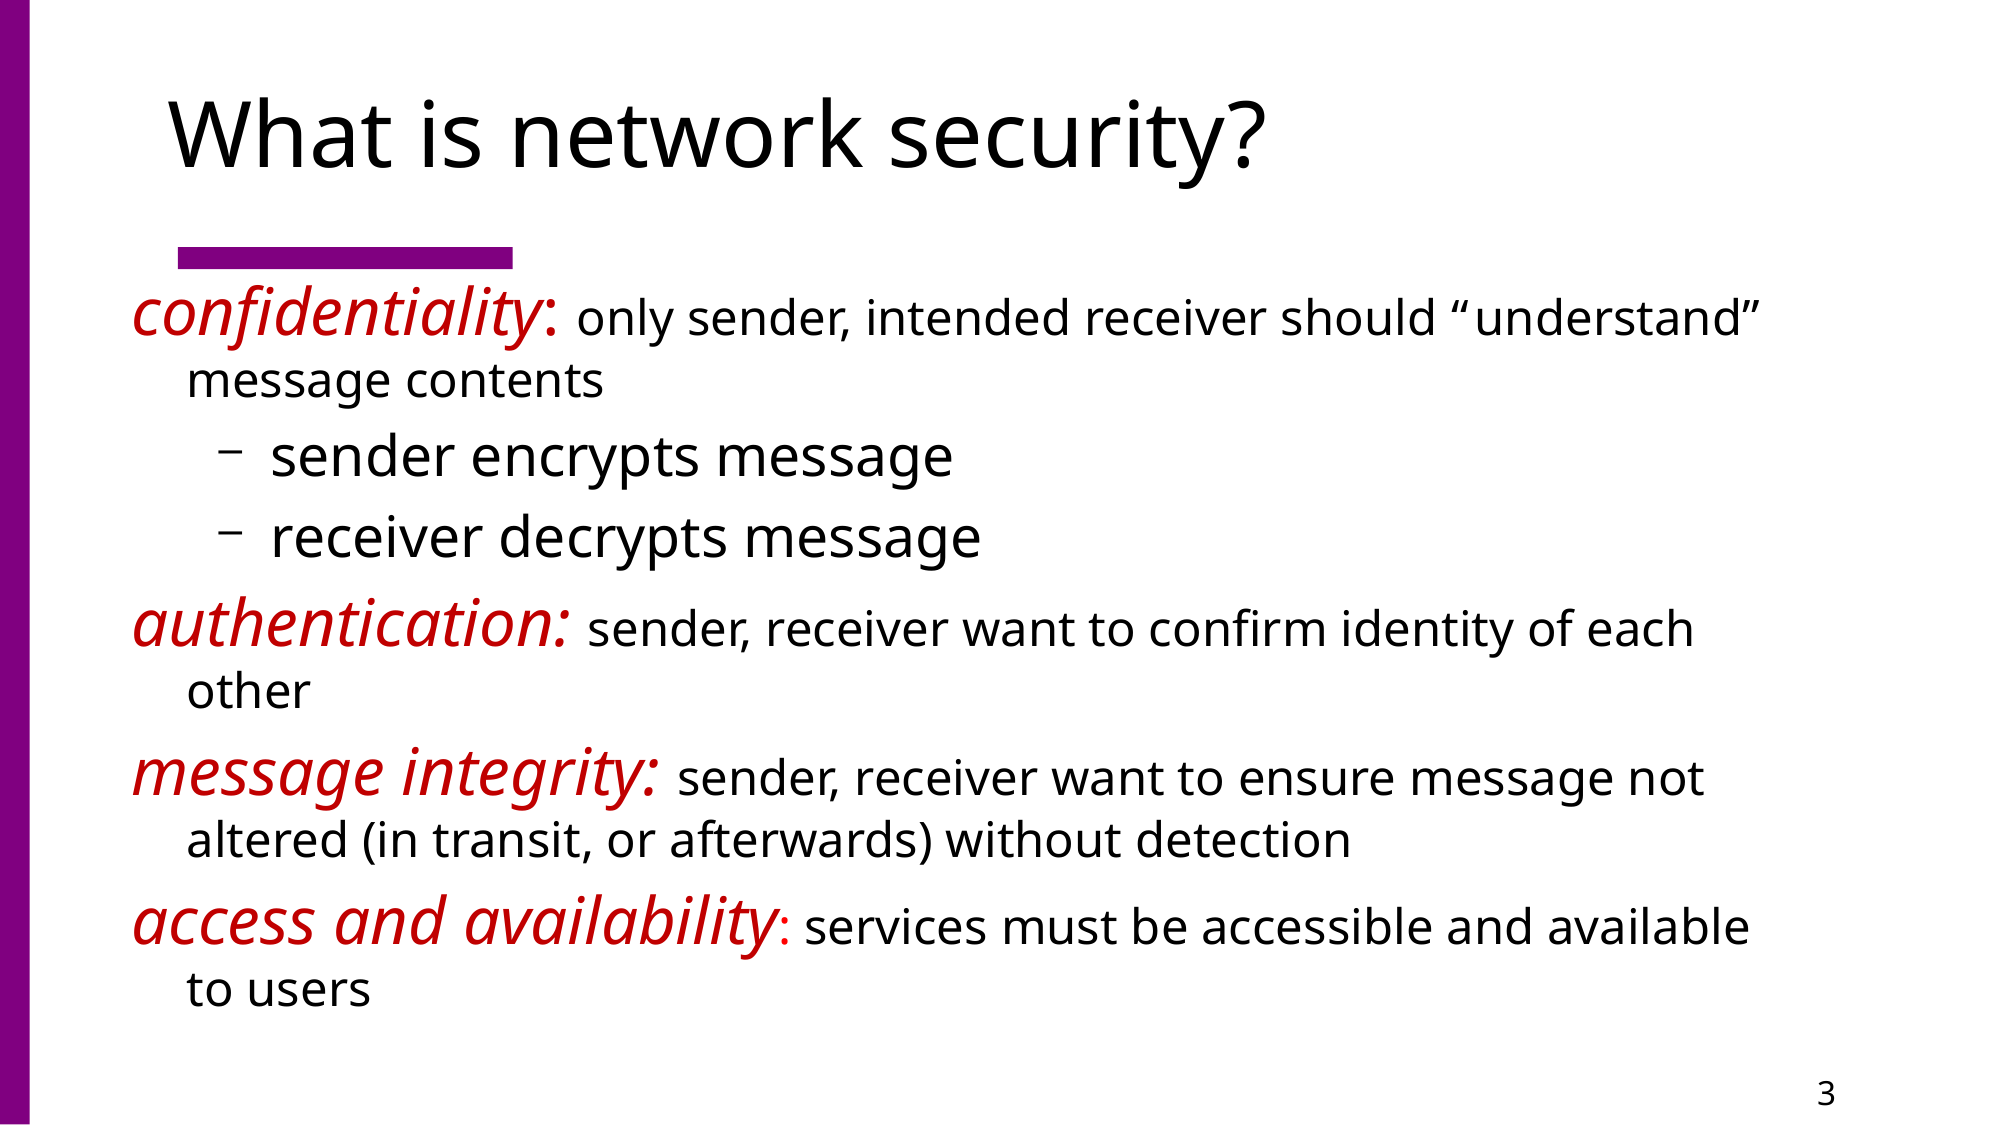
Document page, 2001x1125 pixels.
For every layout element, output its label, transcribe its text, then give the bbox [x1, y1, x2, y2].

list confidentiality: only sender, intended receiver should “understand” message contents sender encrypts message receiver decrypts message authentication: sender, receiver want to confirm identity of each other message integrity: sender, receiver want to ensure message not altered (in transit, or afterwards) without detection access and availability: services must be accessible and available to users [116, 262, 1817, 1026]
title What is network security? [116, 37, 1817, 225]
